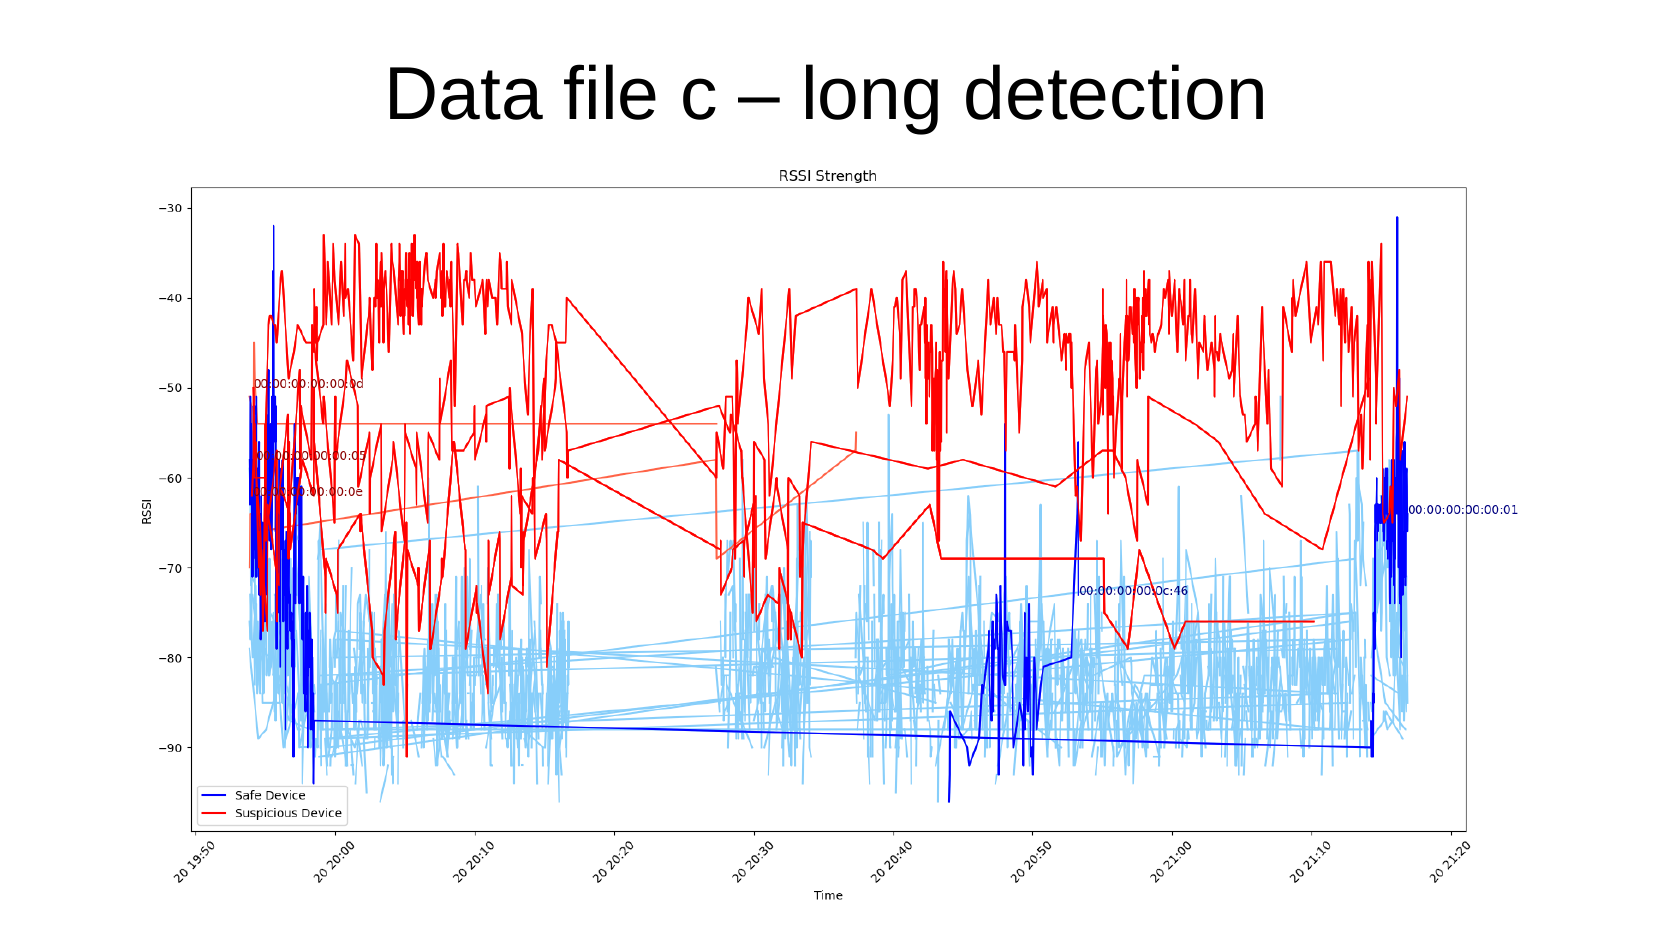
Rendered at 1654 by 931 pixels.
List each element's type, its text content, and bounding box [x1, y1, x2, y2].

picture [112, 140, 1538, 901]
title Data file c – long detection [82, 37, 1571, 151]
